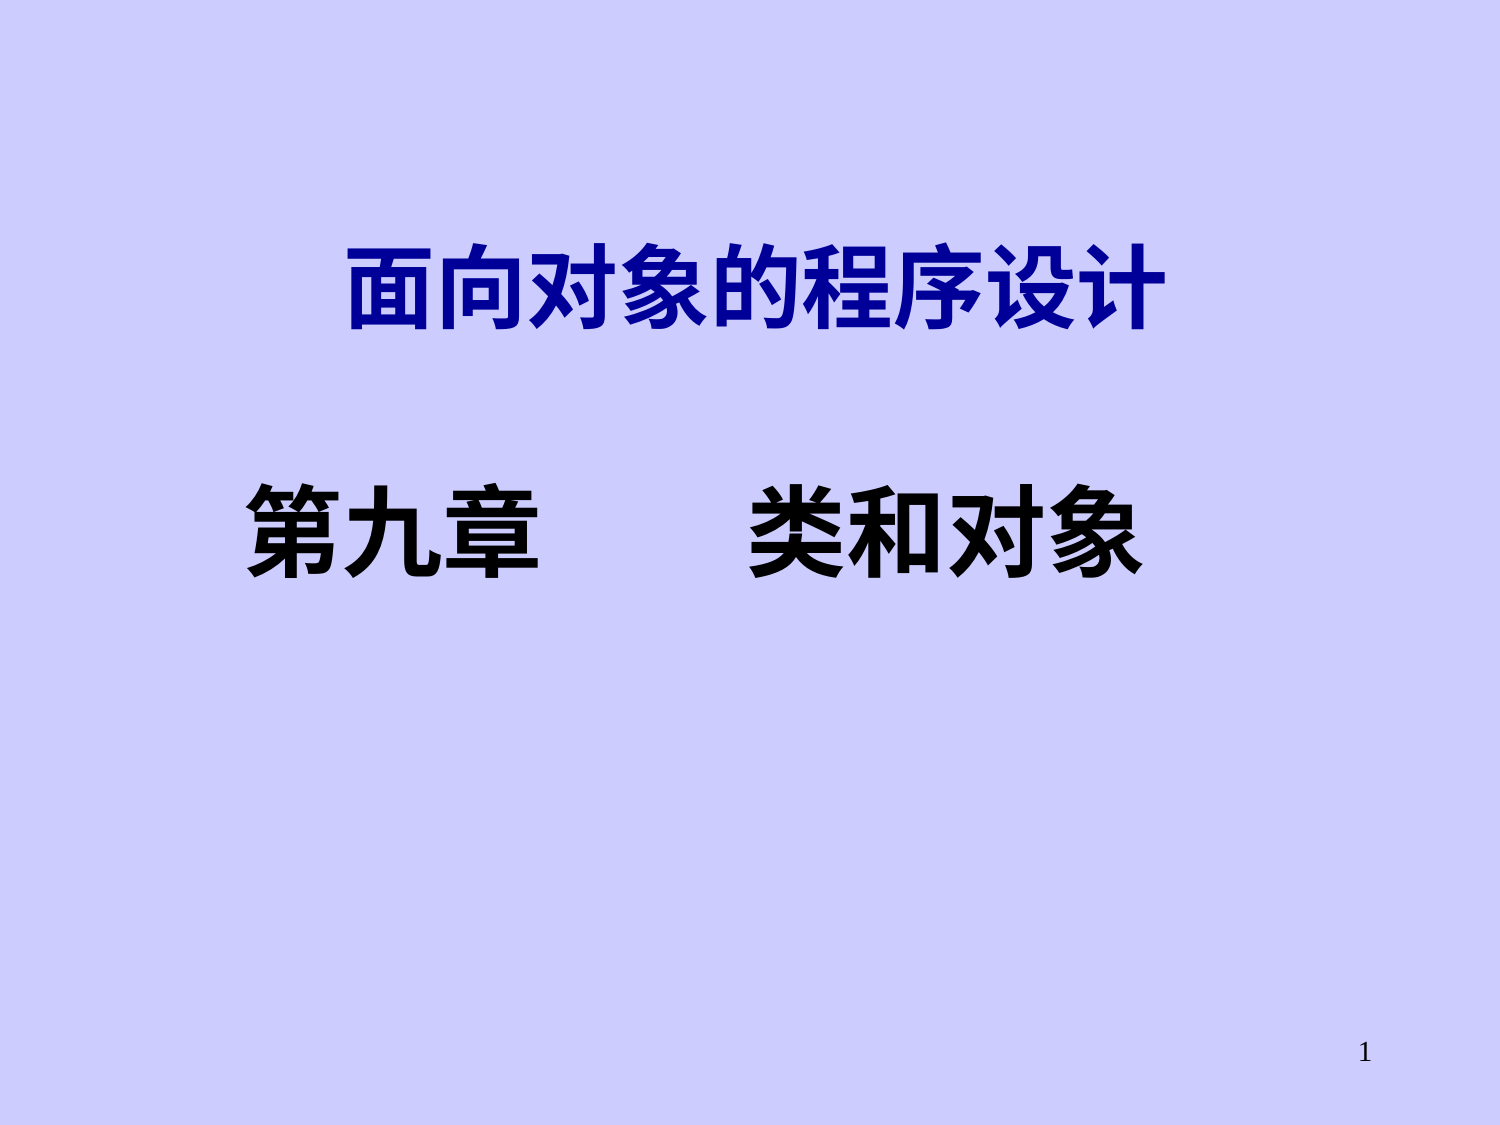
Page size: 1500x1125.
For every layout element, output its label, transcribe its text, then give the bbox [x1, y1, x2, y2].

text_box 第九章 类和对象 [174, 437, 1238, 597]
text_box 面向对象的程序设计 [137, 199, 1375, 348]
text_box <编号> [1074, 1025, 1388, 1101]
